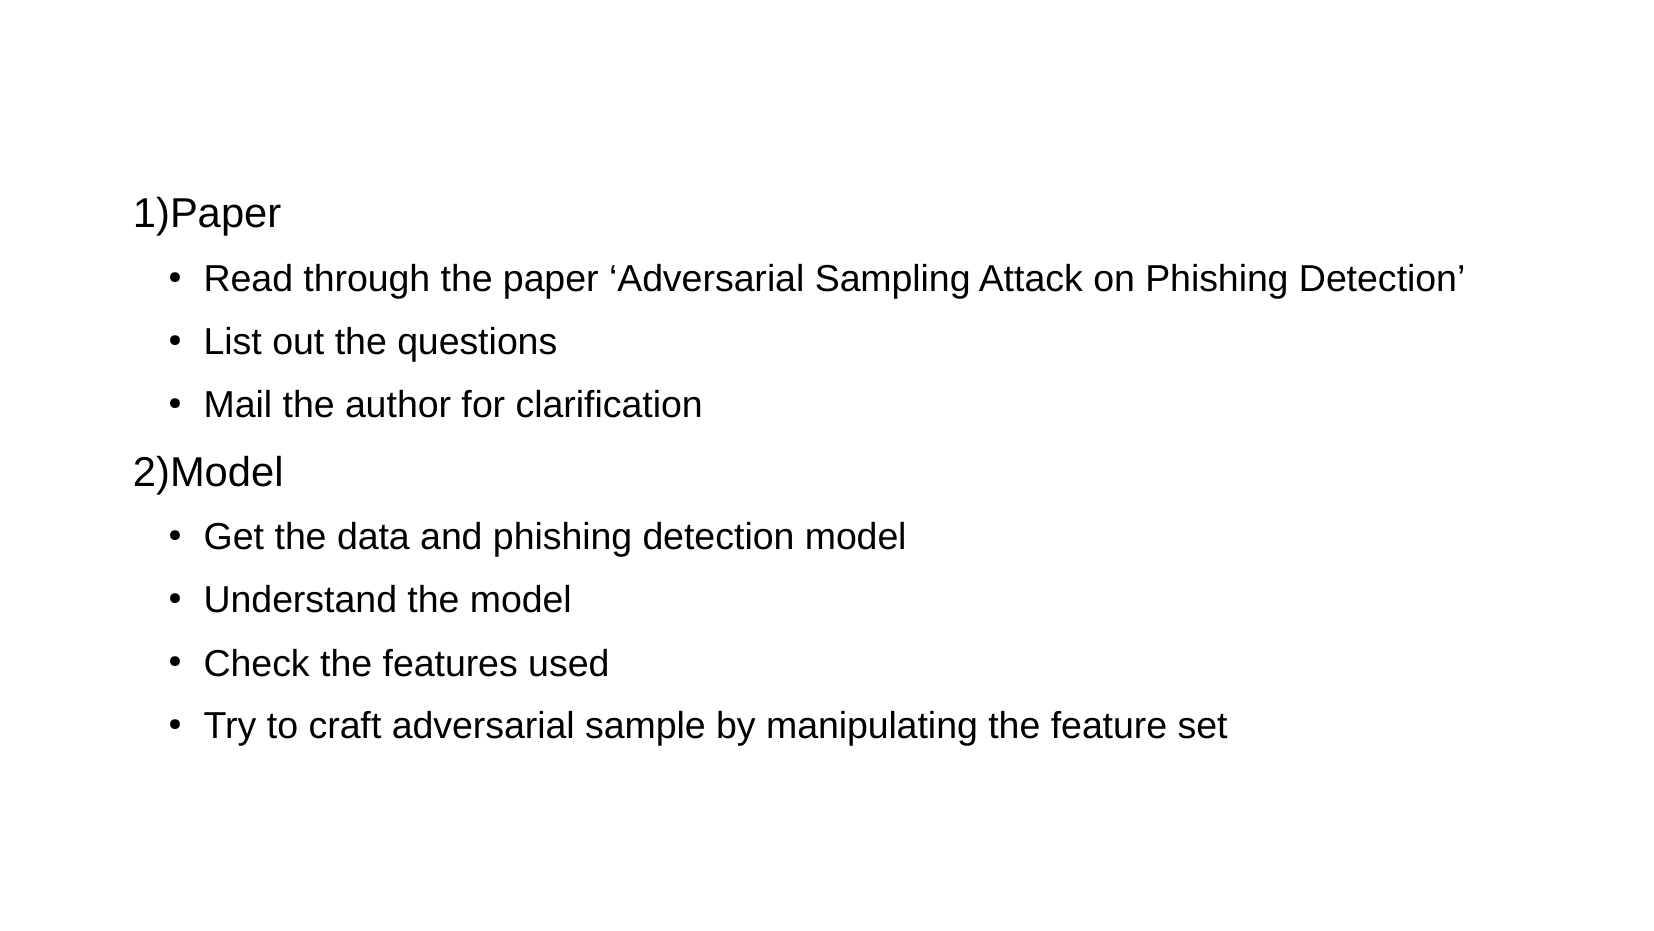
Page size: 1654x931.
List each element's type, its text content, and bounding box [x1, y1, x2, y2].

text_box Paper Read through the paper ‘Adversarial Sampling Attack on Phishing Detection’ List out the questions Mail the author for clarification Model Get the data and phishing detection model Understand the model Check the features used Try to craft adversarial sample by manipulating the feature set [118, 159, 1481, 755]
